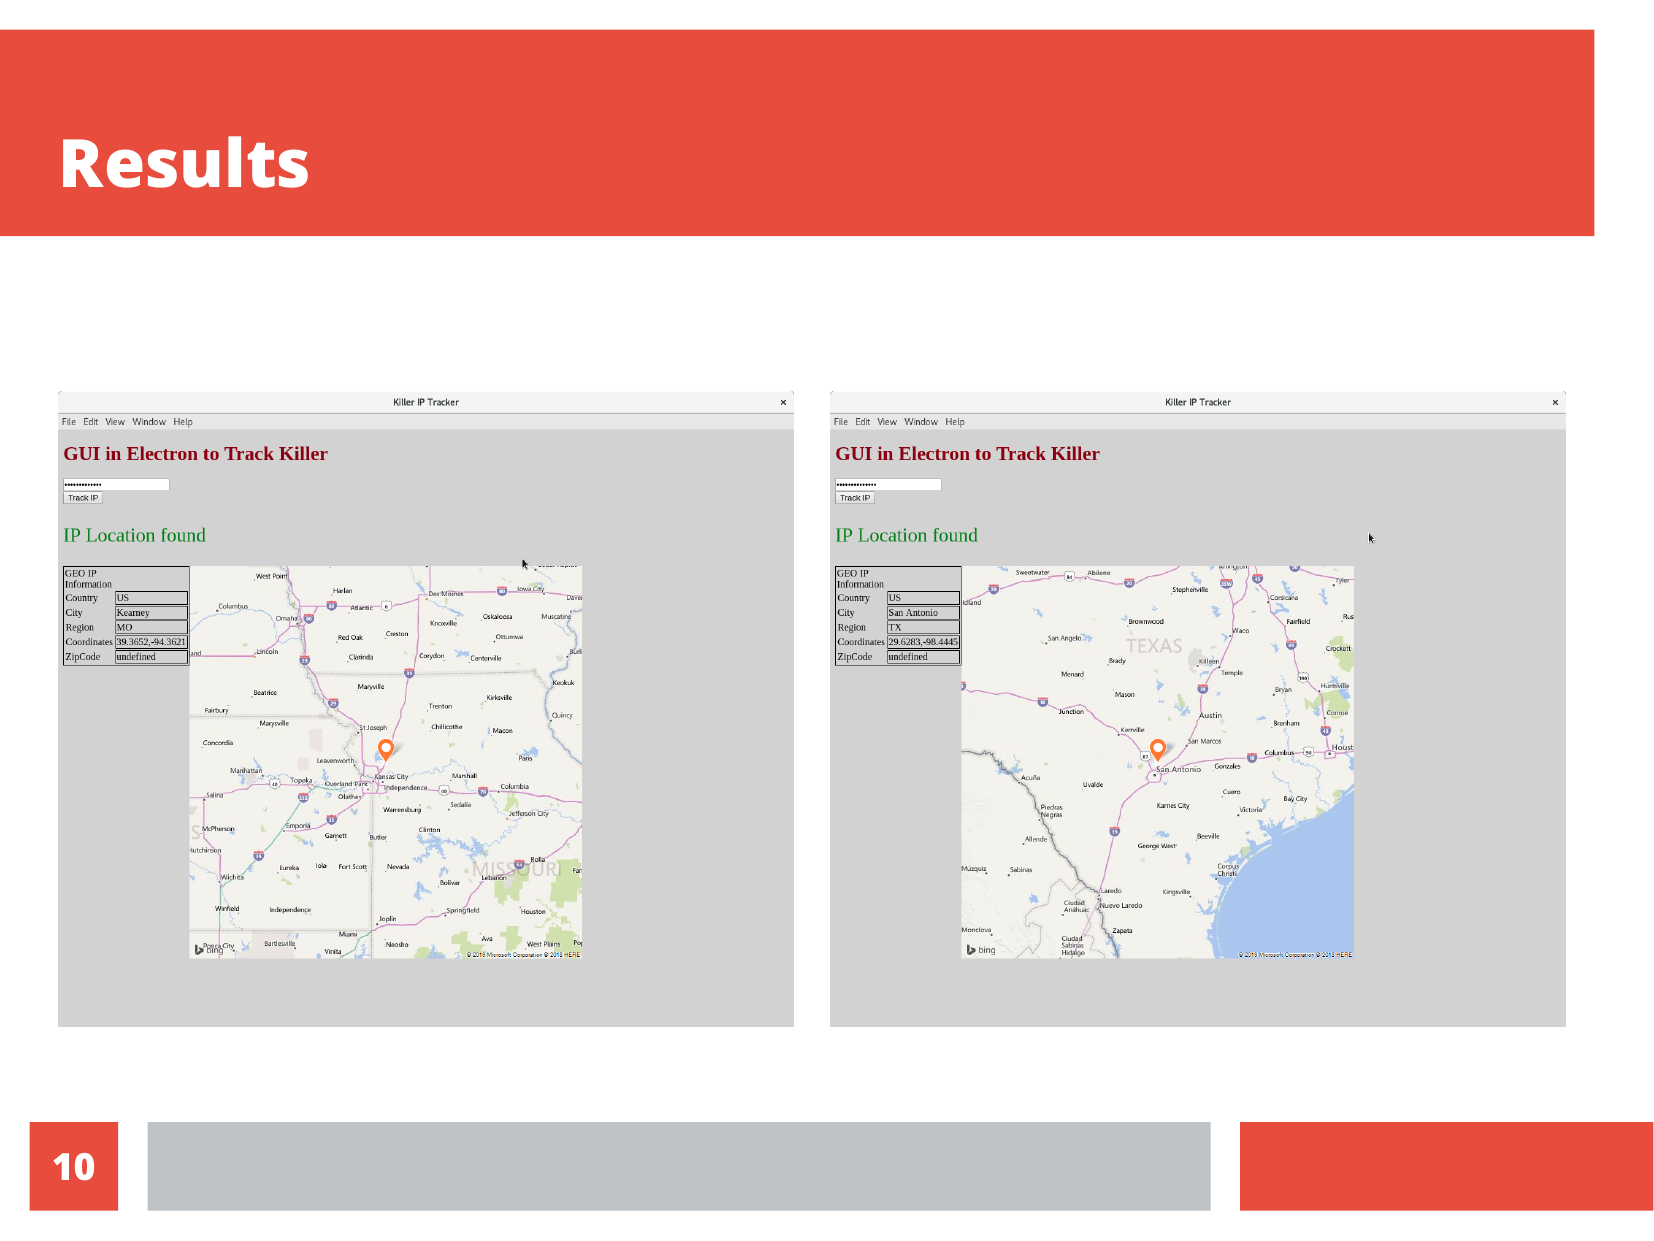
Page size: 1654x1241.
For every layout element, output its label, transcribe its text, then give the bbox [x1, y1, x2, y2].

title Results [59, 59, 1595, 207]
picture [58, 391, 794, 1027]
picture [830, 391, 1566, 1027]
